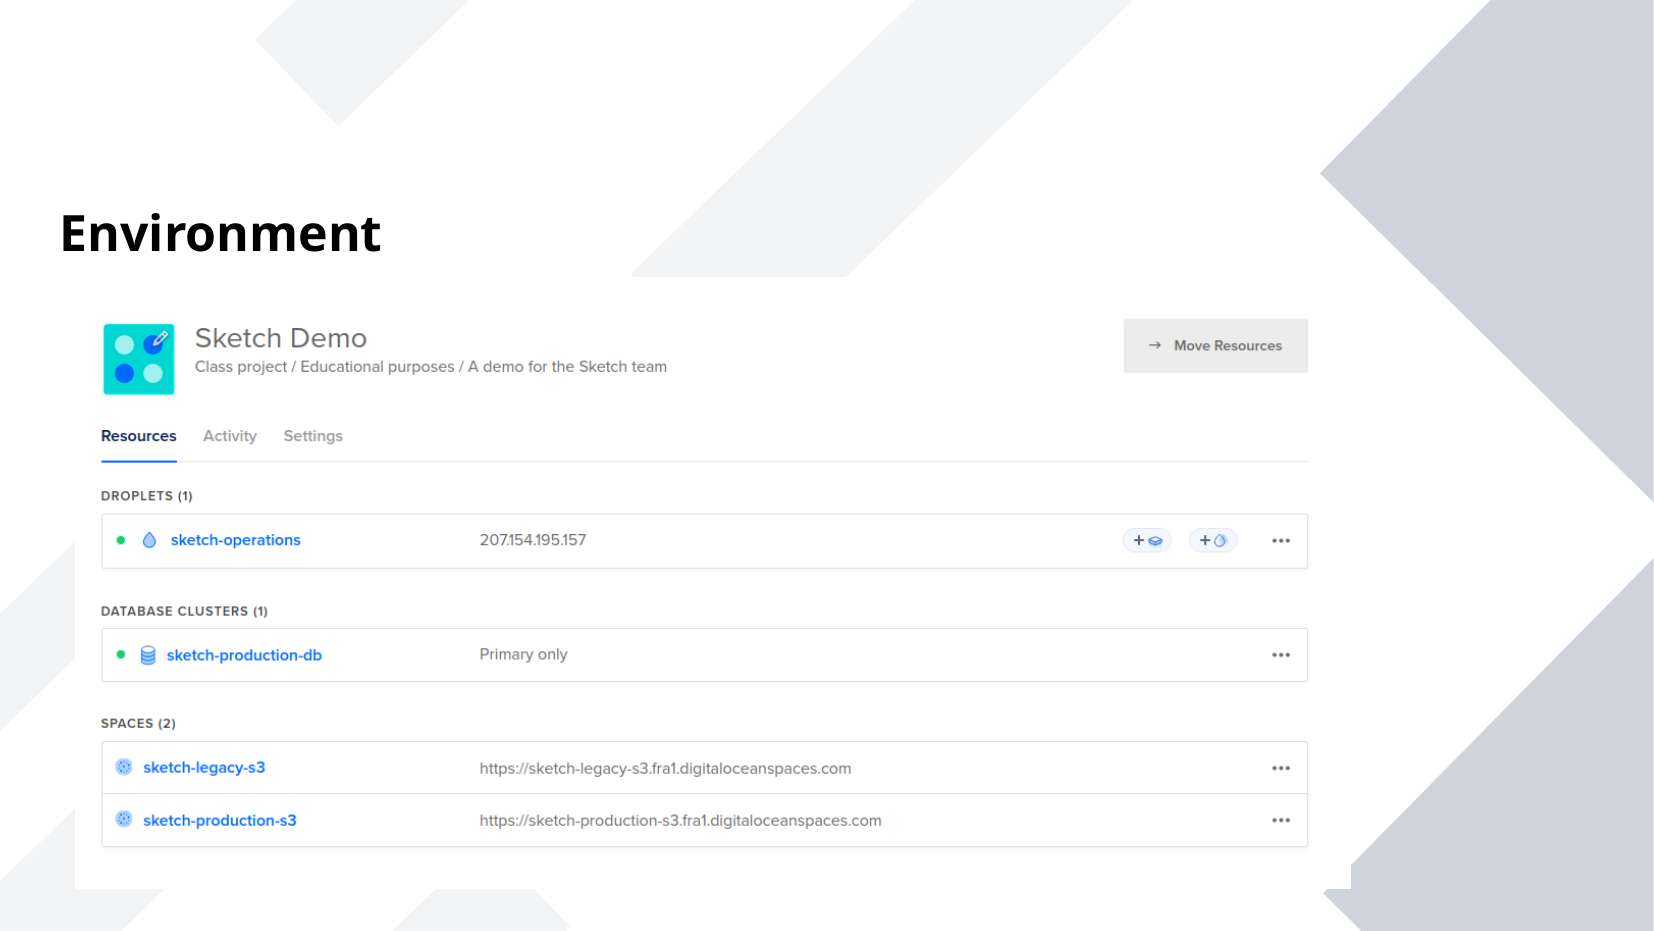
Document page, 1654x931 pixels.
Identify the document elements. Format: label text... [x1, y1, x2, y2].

text_box Environment [44, 193, 938, 301]
picture [75, 277, 1351, 889]
